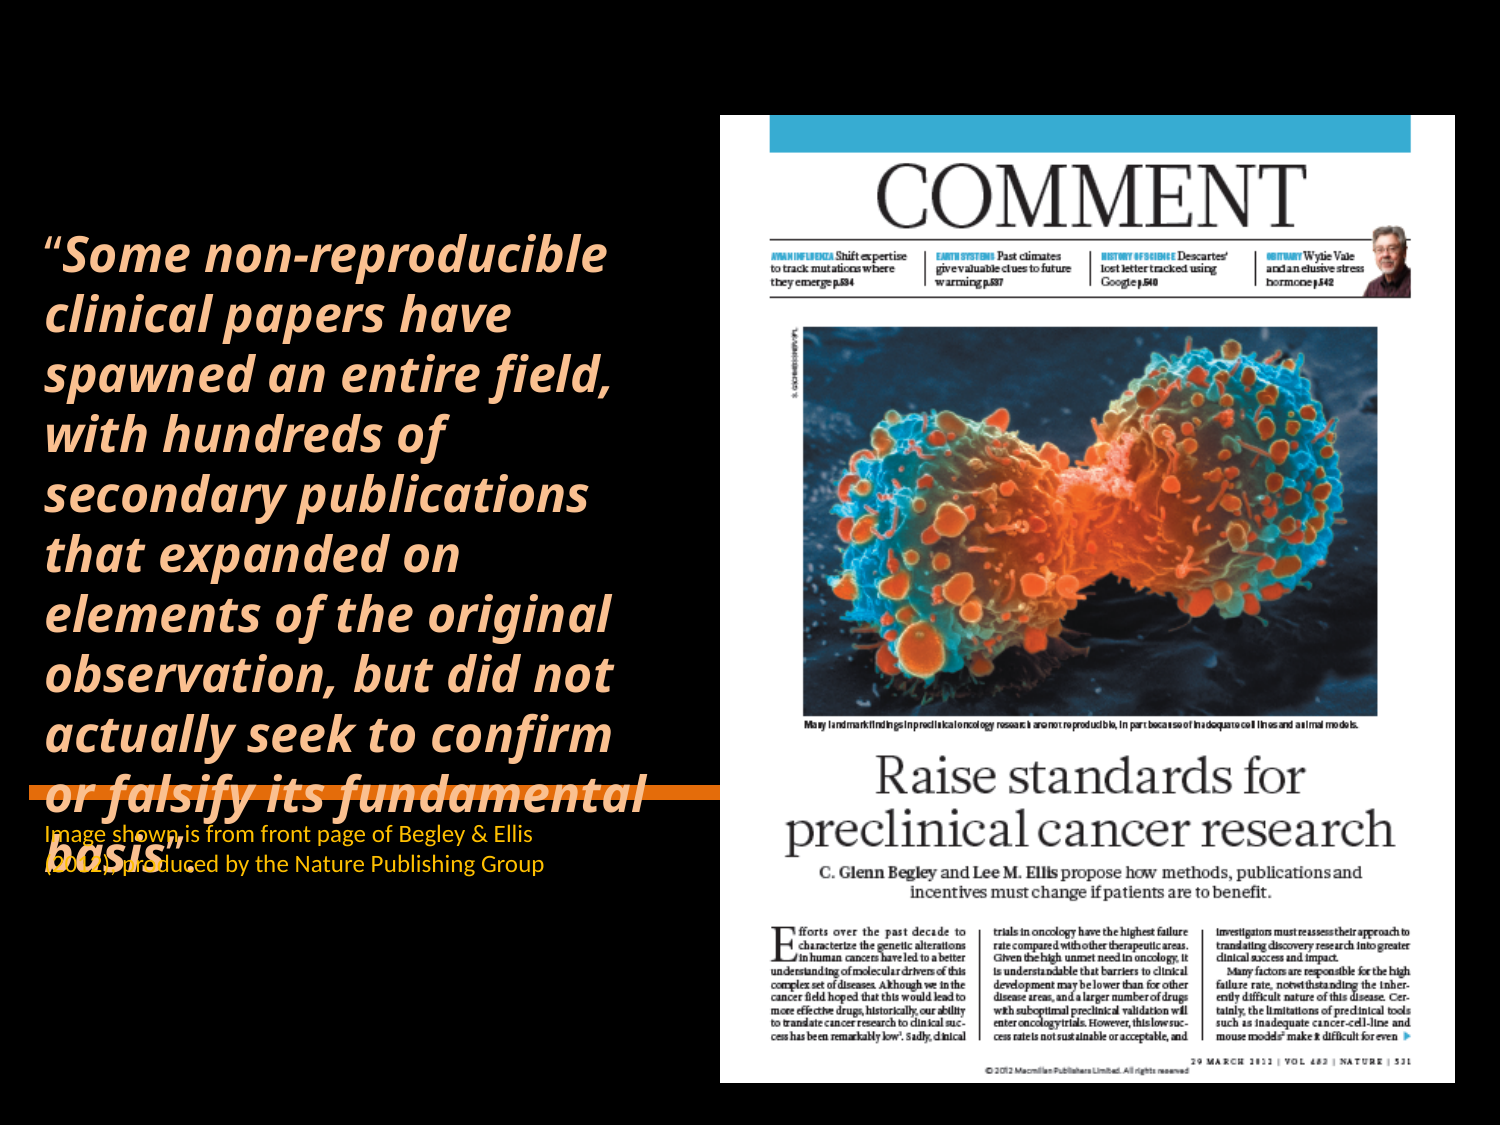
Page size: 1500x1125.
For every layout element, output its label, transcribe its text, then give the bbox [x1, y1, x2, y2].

picture [720, 115, 1455, 1083]
text_box “Some non-reproducible clinical papers have spawned an entire field, with hundreds of secondary publications that expanded on elements of the original observation, but did not actually seek to confirm or falsify its fundamental basis”. [29, 215, 691, 890]
text_box Image shown is from front page of Begley & Ellis (2012), produced by the Nature Publishing Group [29, 810, 590, 887]
